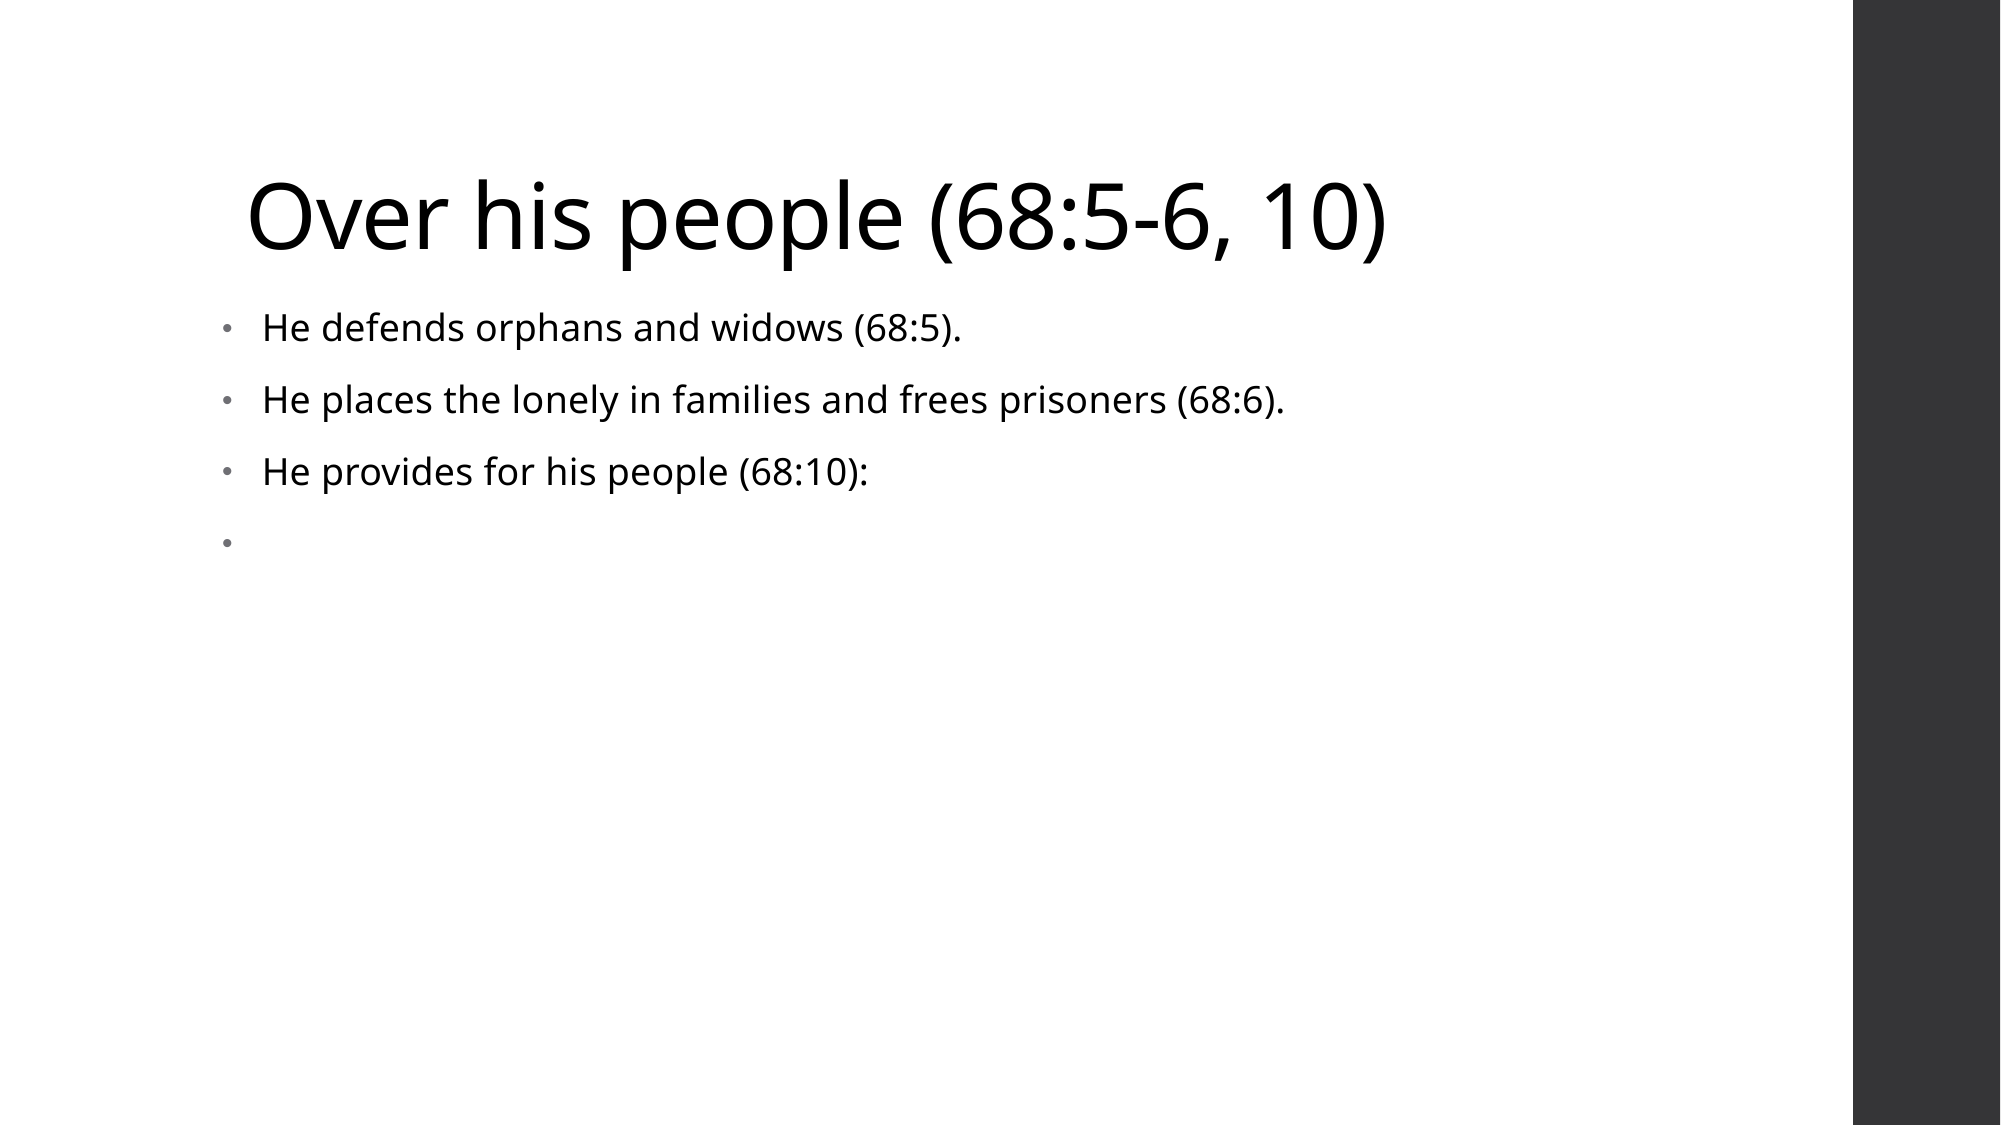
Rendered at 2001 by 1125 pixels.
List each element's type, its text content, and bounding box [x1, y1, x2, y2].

list He defends orphans and widows (68:5). He places the lonely in families and frees prisoners (68:6). He provides for his people (68:10): [206, 299, 1617, 1014]
title Over his people (68:5-6, 10) [206, 60, 1797, 278]
